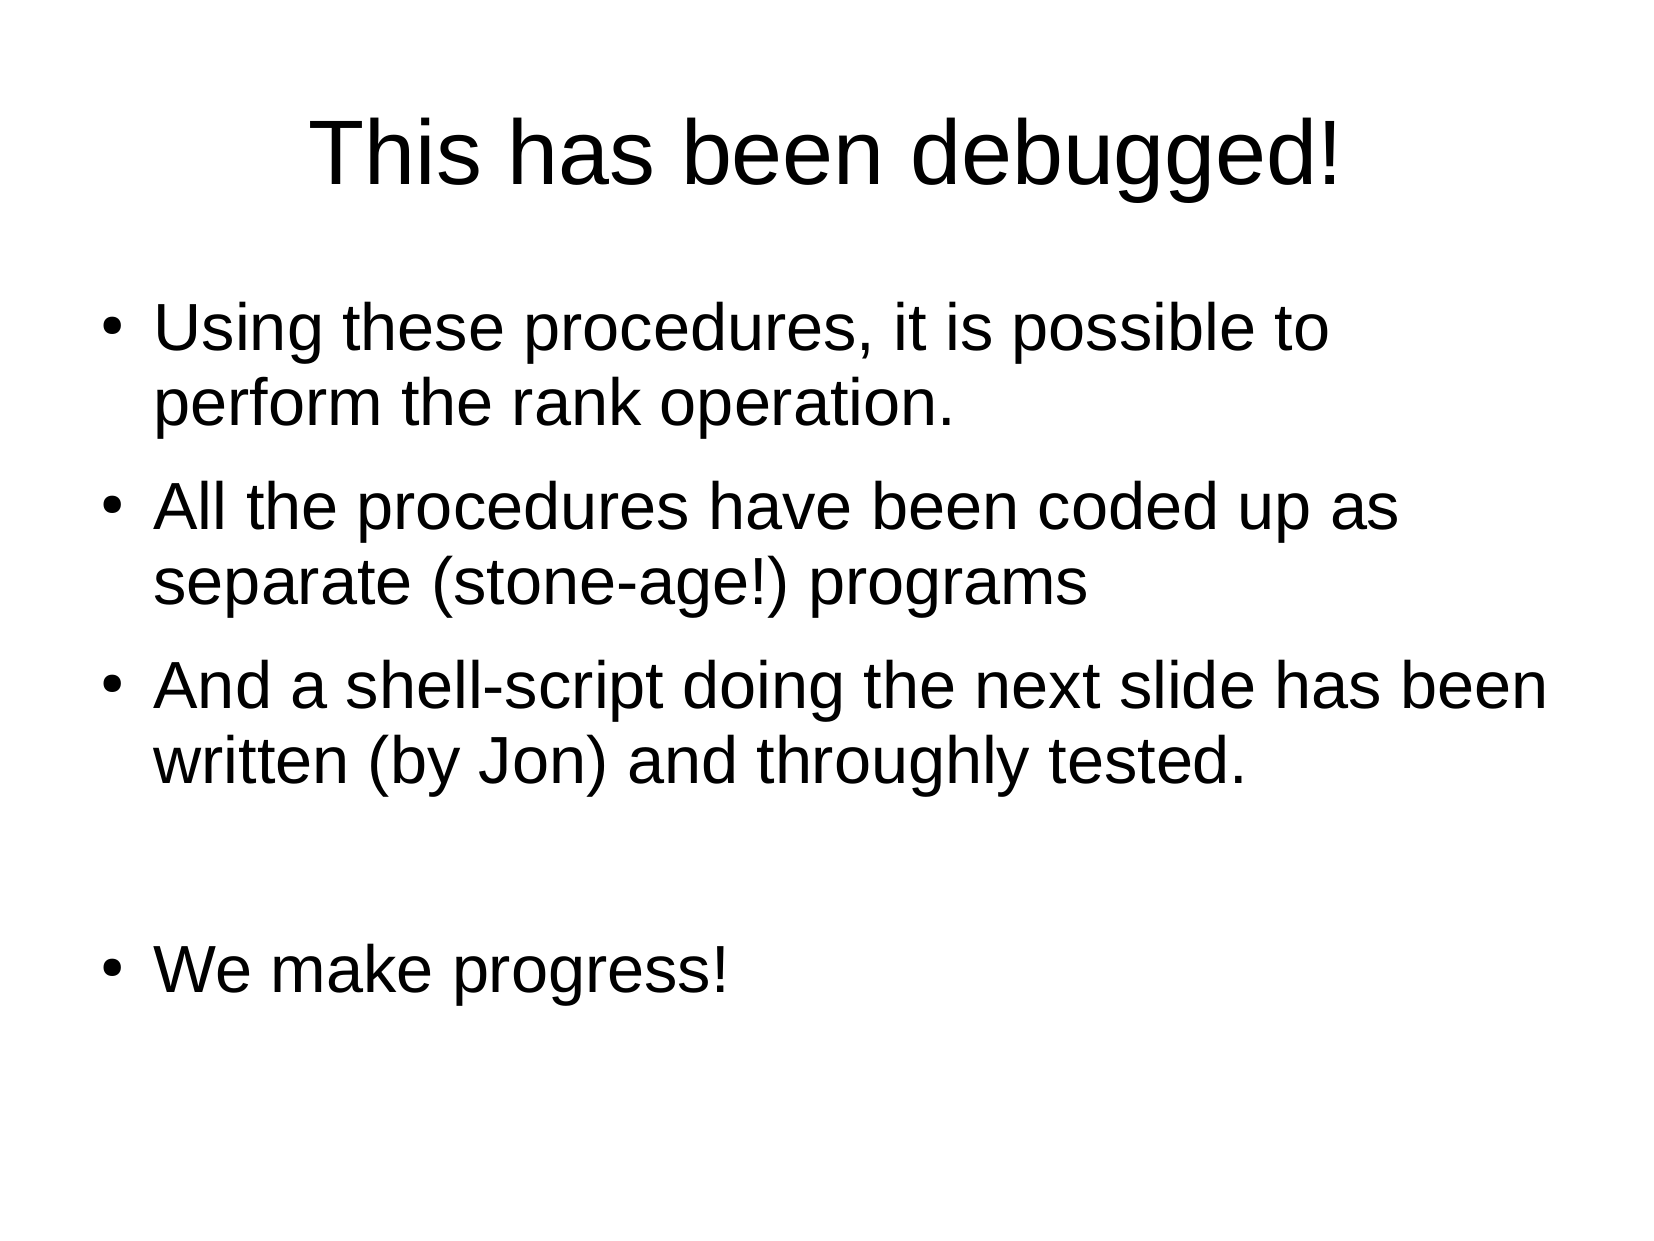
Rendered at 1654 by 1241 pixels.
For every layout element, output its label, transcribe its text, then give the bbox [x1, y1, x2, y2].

list Using these procedures, it is possible to perform the rank operation. All the procedures have been coded up as separate (stone-age!) programs And a shell-script doing the next slide has been written (by Jon) and throughly tested. We make progress! [82, 290, 1571, 1109]
title This has been debugged! [82, 49, 1571, 257]
